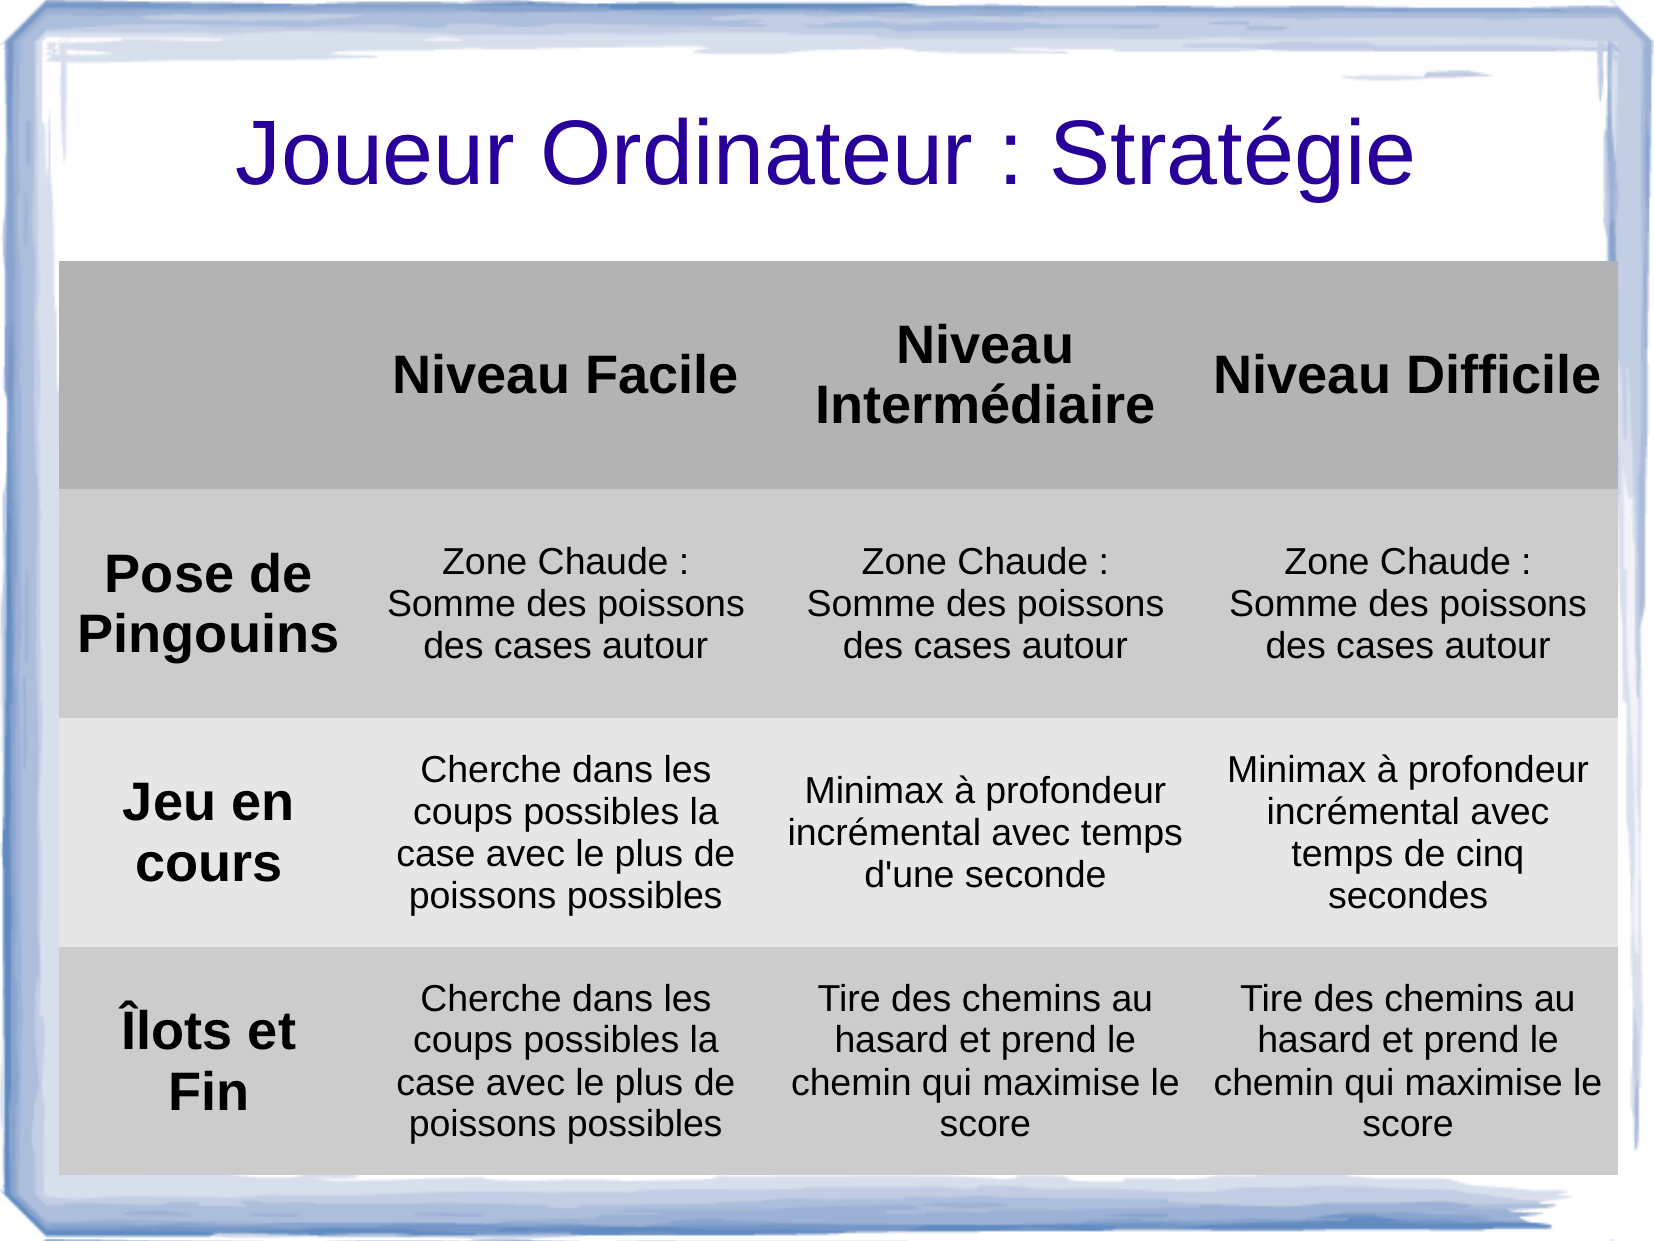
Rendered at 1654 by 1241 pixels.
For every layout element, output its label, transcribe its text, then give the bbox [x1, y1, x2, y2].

table_cell Îlots et Fin [59, 947, 359, 1175]
picture [0, 0, 1654, 1241]
table_cell Zone Chaude : Somme des poissons des cases autour [359, 489, 773, 718]
table_cell Jeu en cours [59, 718, 359, 947]
table_cell Cherche dans les coups possibles la case avec le plus de poissons possibles [359, 718, 773, 947]
table_header Niveau Difficile [1198, 261, 1618, 489]
table_cell Pose de Pingouins [59, 489, 359, 718]
table_header [59, 261, 359, 489]
table_cell Cherche dans les coups possibles la case avec le plus de poissons possibles [359, 947, 773, 1175]
title Joueur Ordinateur : Stratégie [82, 49, 1571, 257]
table_cell Zone Chaude : Somme des poissons des cases autour [1198, 489, 1618, 718]
table_header Niveau Facile [359, 261, 773, 489]
table_cell Minimax à profondeur incrémental avec temps d'une seconde [773, 718, 1198, 947]
table_cell Zone Chaude : Somme des poissons des cases autour [773, 489, 1198, 718]
table_cell Tire des chemins au hasard et prend le chemin qui maximise le score [773, 947, 1198, 1175]
table_cell Tire des chemins au hasard et prend le chemin qui maximise le score [1198, 947, 1618, 1175]
table_header Niveau Intermédiaire [773, 261, 1198, 489]
table_cell Minimax à profondeur incrémental avec temps de cinq secondes [1198, 718, 1618, 947]
